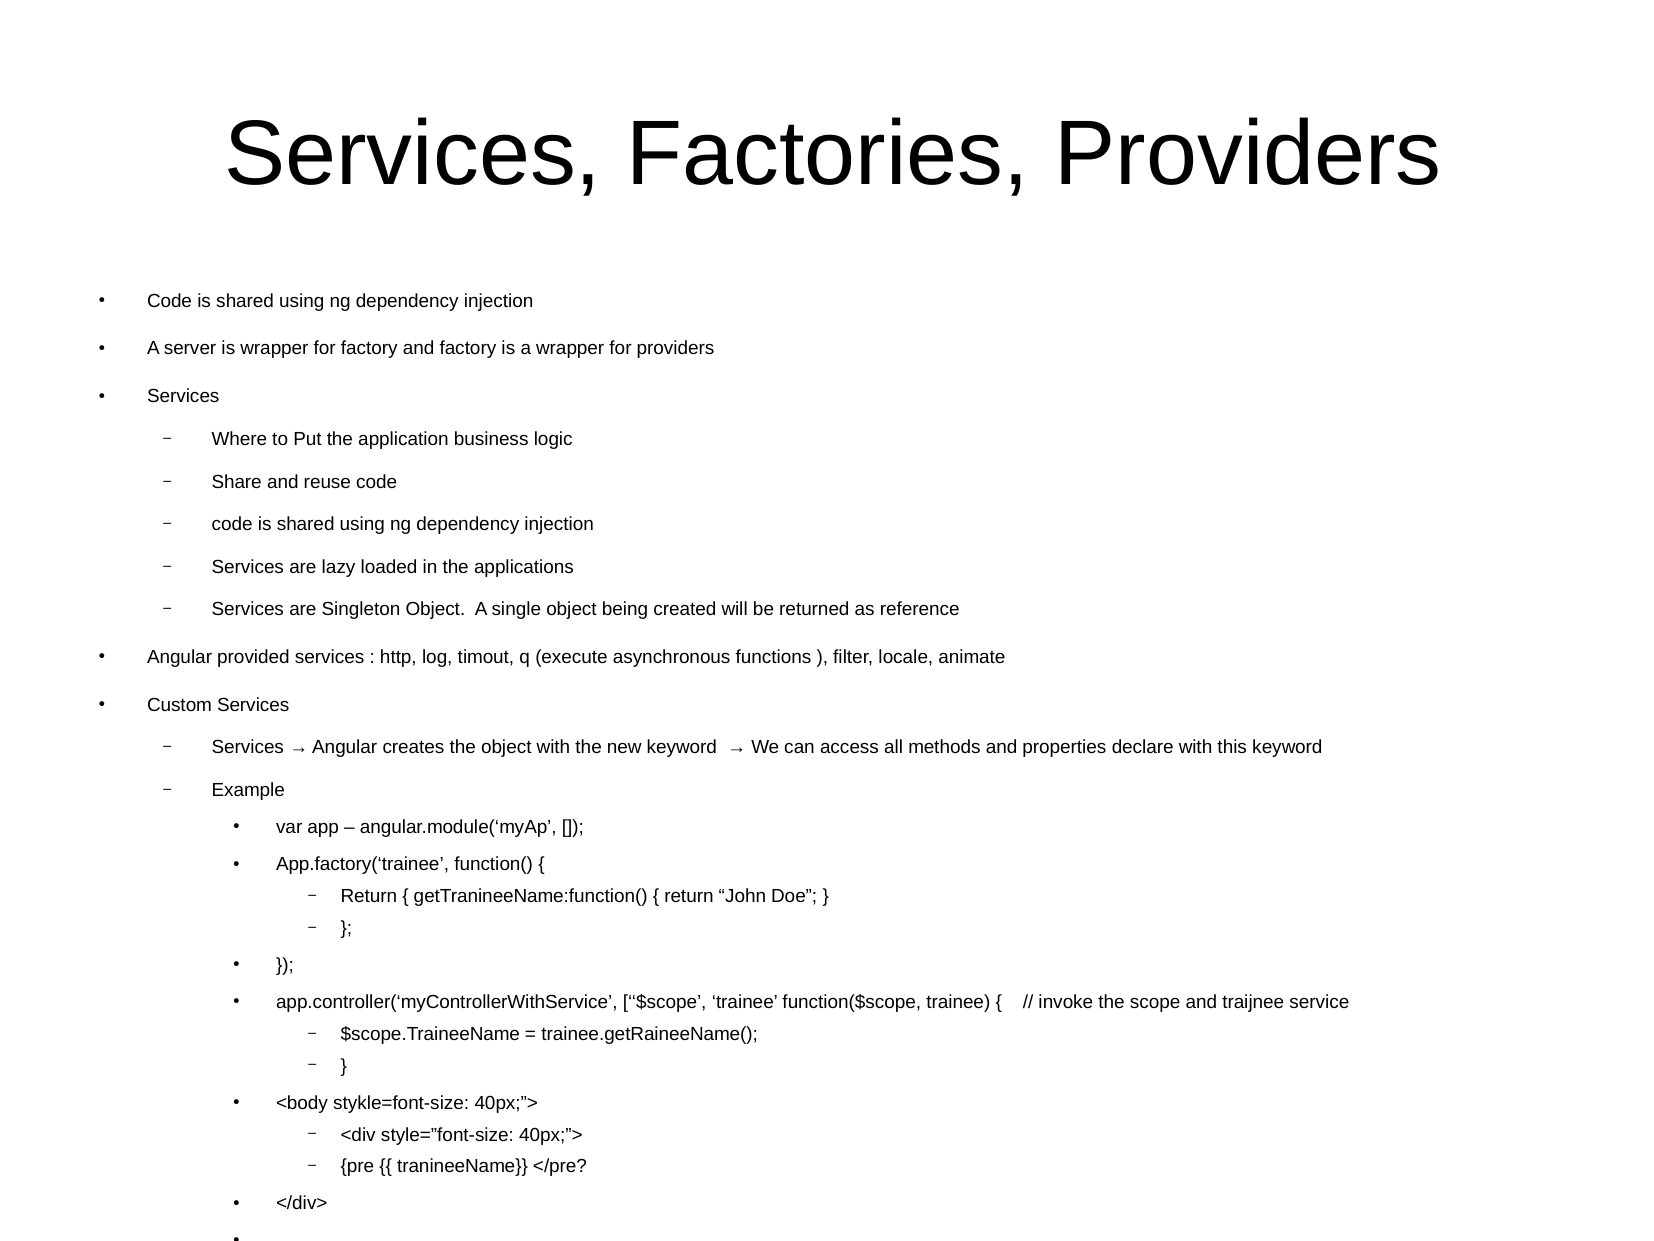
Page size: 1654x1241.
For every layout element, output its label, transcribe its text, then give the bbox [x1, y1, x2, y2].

title Services, Factories, Providers [90, 49, 1579, 257]
list Code is shared using ng dependency injection A server is wrapper for factory and factory is a wrapper for providers Services Where to Put the application business logic Share and reuse code code is shared using ng dependency injection Services are lazy loaded in the applications Services are Singleton Object. A single object being created will be returned as reference Angular provided services : http, log, timout, q (execute asynchronous functions ), filter, locale, animate Custom Services Services → Angular creates the object with the new keyword → We can access all methods and properties declare with this keyword Example var app – angular.module(‘myAp’, []); App.factory(‘trainee’, function() { Return { getTranineeName:function() { return “John Doe”; } }; }); app.controller(‘myControllerWithService’, [‘‘$scope’, ‘trainee’ function($scope, trainee) { // invoke the scope and traijnee service $scope.TraineeName = trainee.getRaineeName(); } <body stykle=font-size: 40px;”> <div style=”font-size: 40px;”> {pre {{ tranineeName}} </pre? </div> [82, 290, 1571, 1216]
